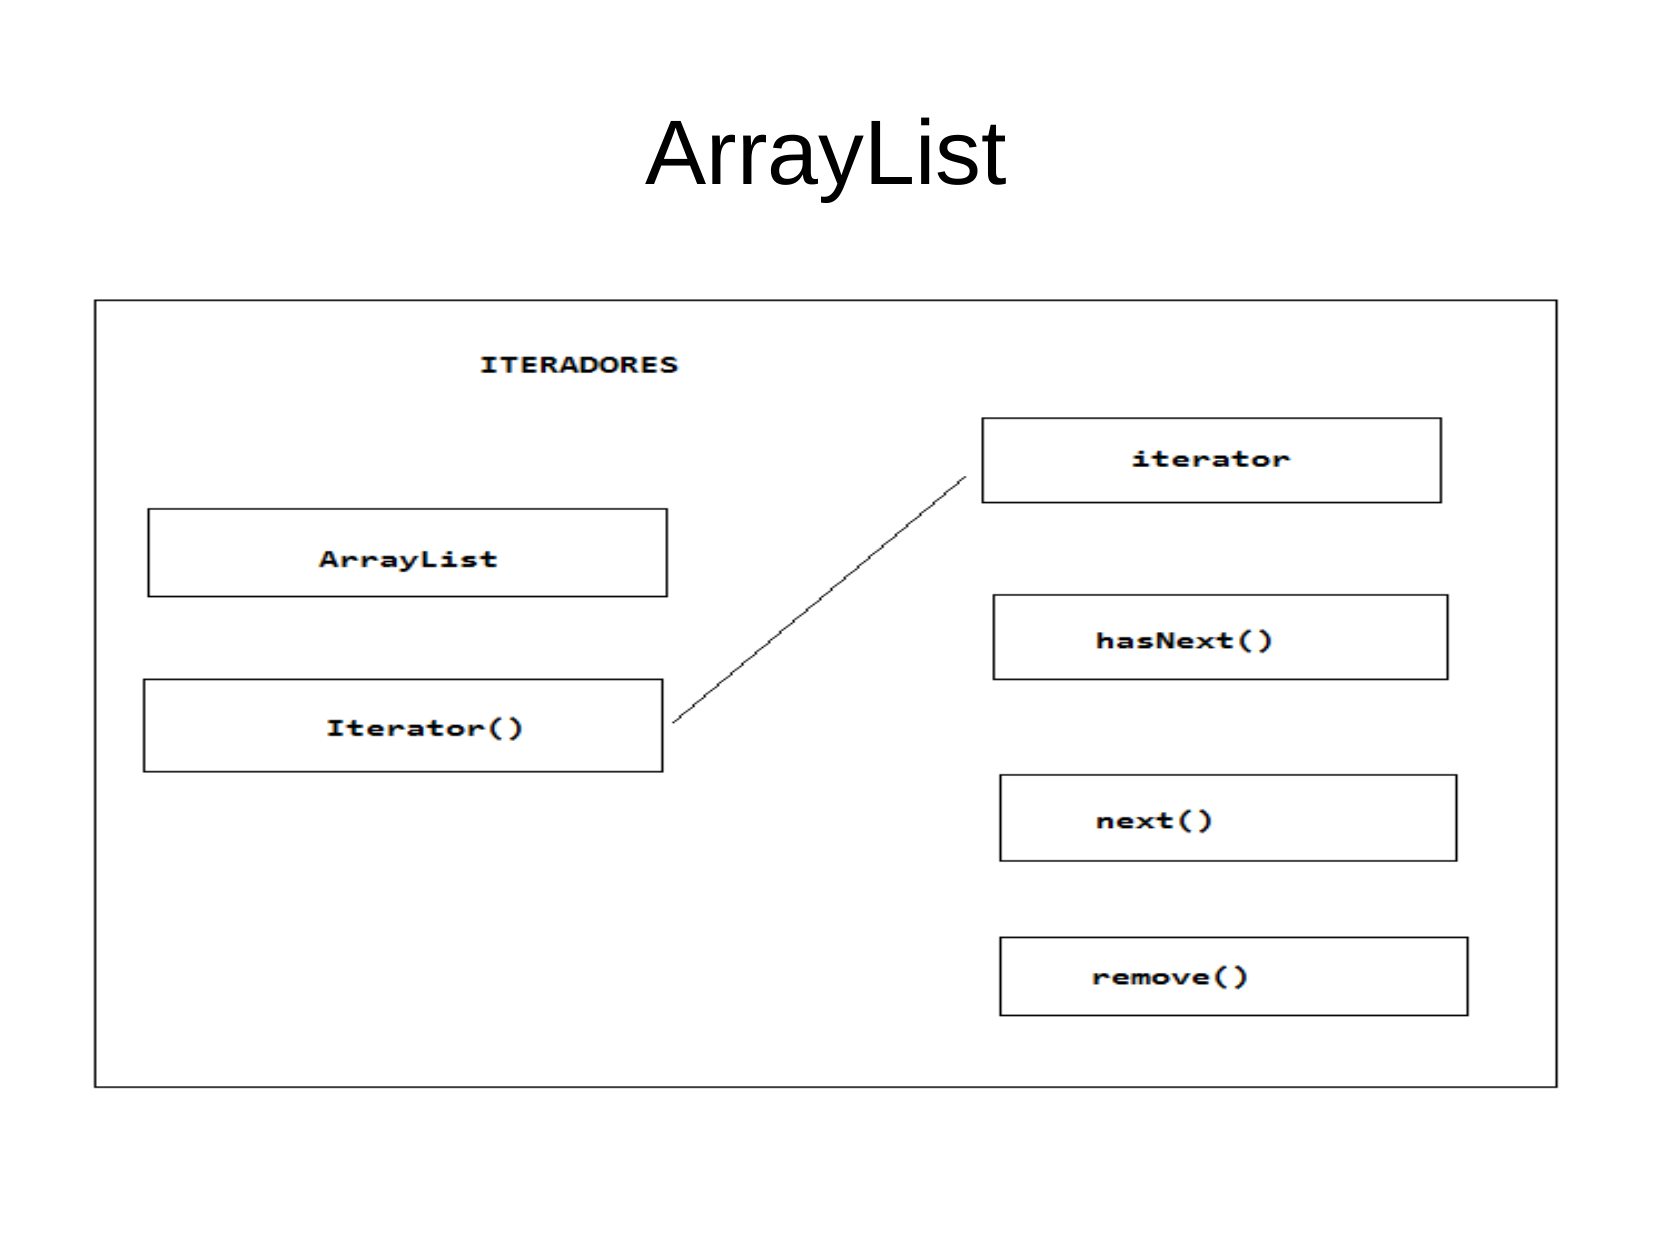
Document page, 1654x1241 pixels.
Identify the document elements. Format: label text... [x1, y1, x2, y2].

picture [88, 295, 1565, 1093]
title ArrayList [82, 49, 1571, 257]
